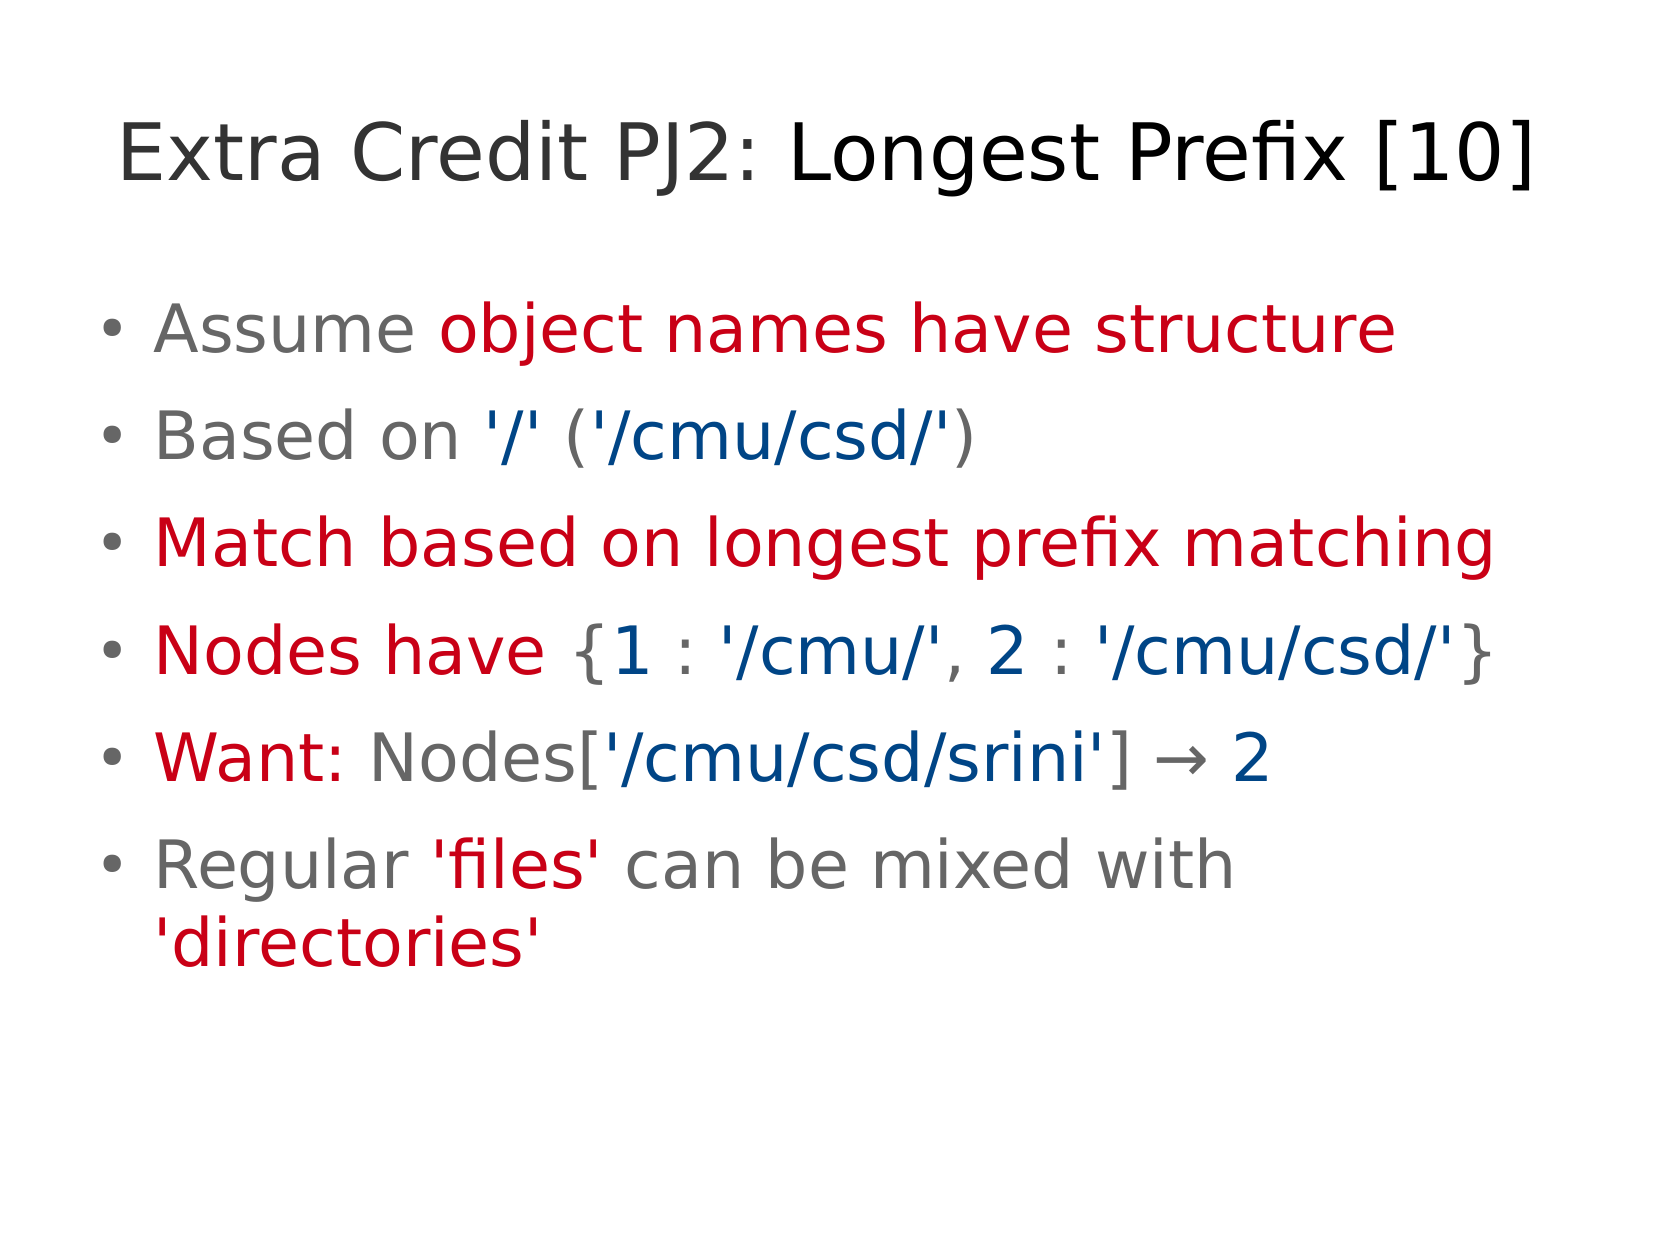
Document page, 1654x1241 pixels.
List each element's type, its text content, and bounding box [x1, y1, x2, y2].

title Extra Credit PJ2: Longest Prefix [10] [82, 56, 1571, 250]
list Assume object names have structure Based on '/' ('/cmu/csd/') Match based on longest prefix matching Nodes have {1 : '/cmu/', 2 : '/cmu/csd/'} Want: Nodes['/cmu/csd/srini'] → 2 Regular 'files' can be mixed with 'directories' [82, 290, 1571, 1109]
